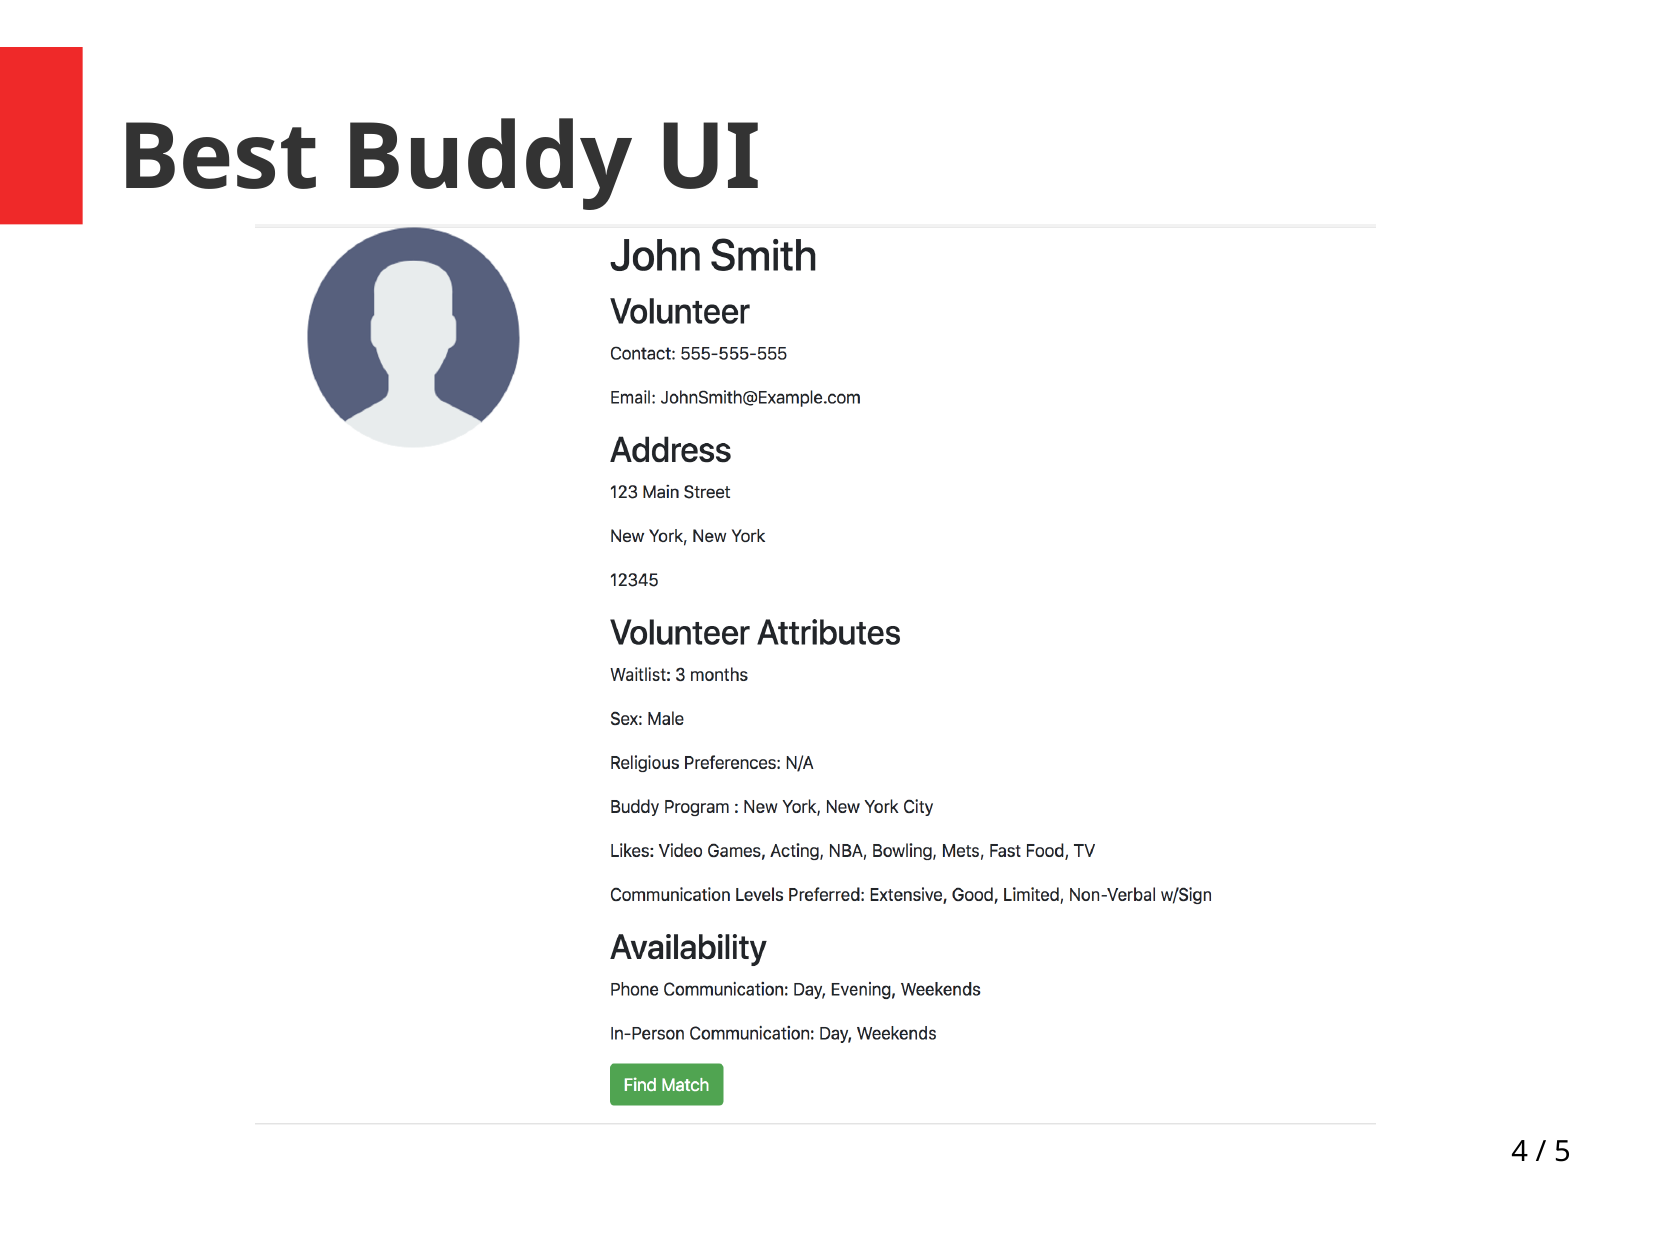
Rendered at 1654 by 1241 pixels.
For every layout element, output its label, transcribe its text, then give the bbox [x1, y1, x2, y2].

title Best Buddy UI [118, 49, 1571, 257]
picture [255, 224, 1376, 1126]
